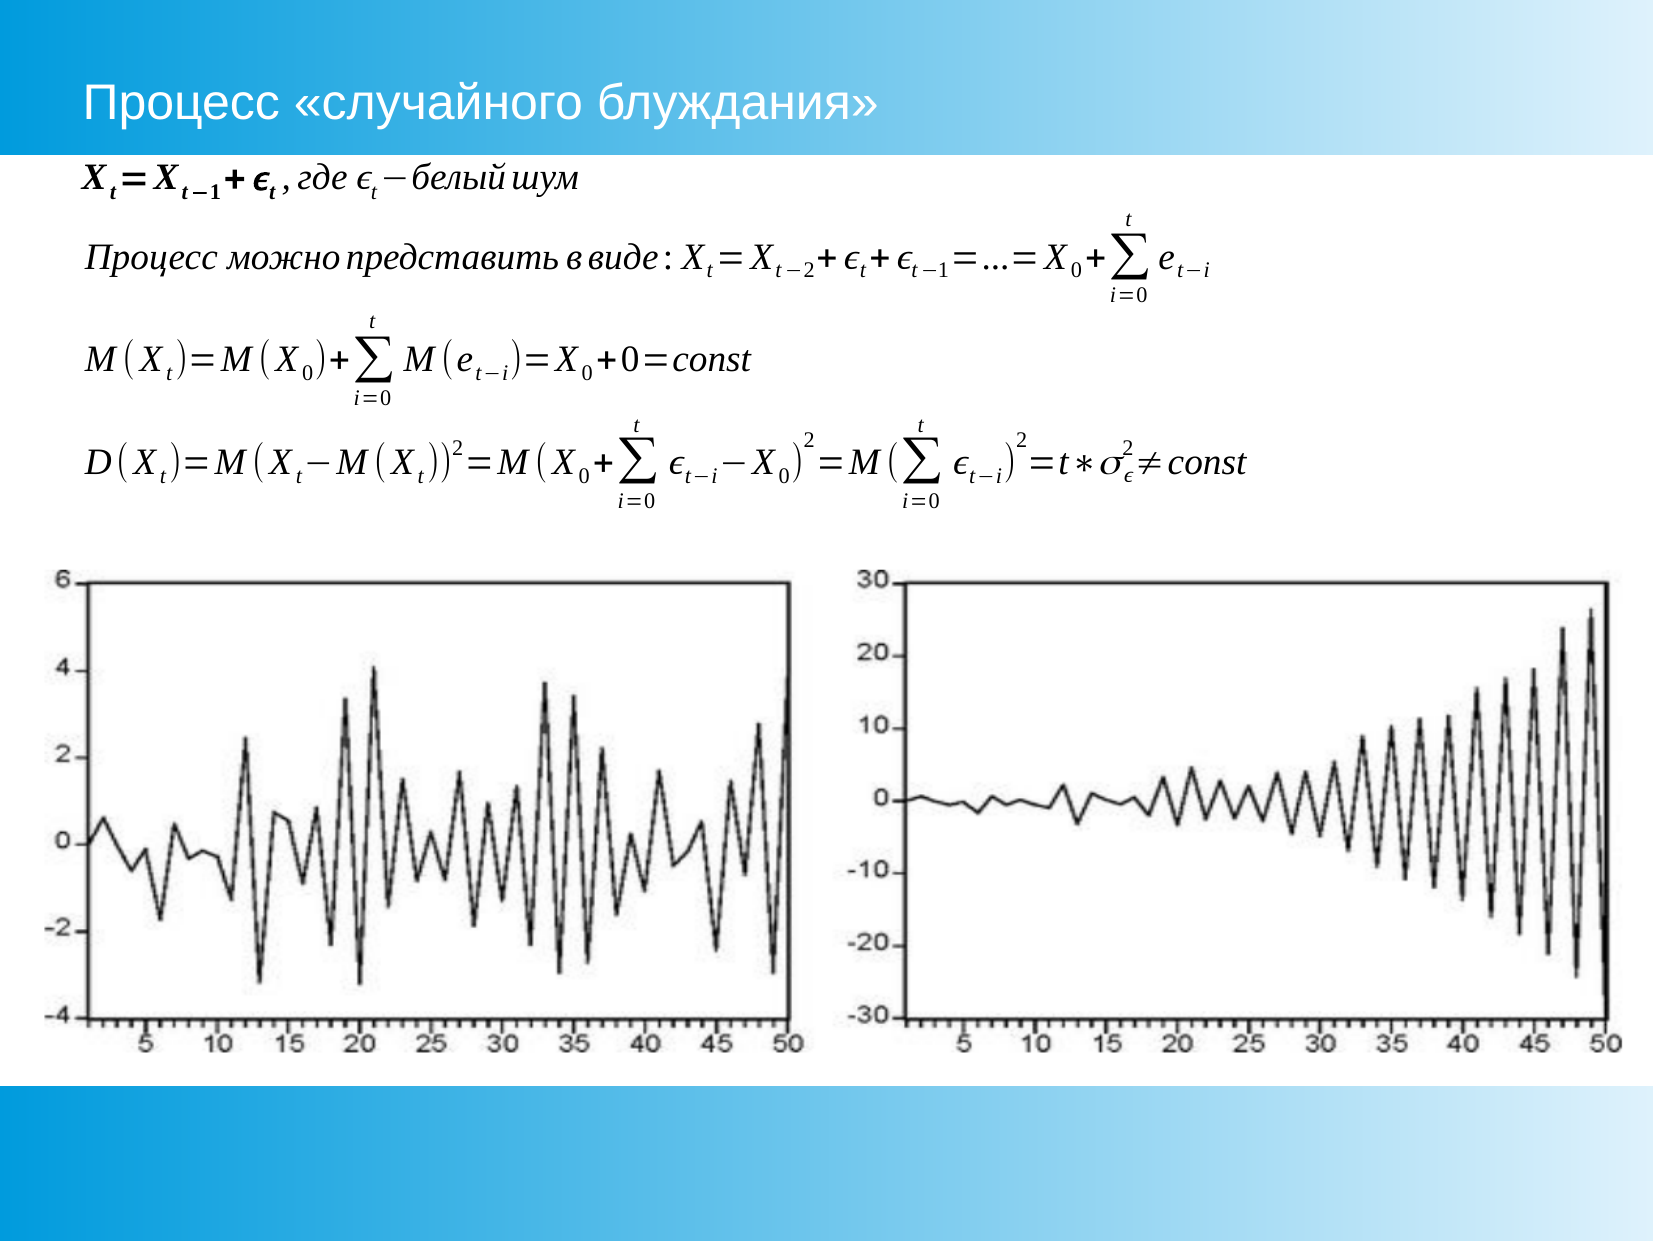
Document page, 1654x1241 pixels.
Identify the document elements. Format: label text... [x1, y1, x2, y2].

chart [72, 157, 1256, 513]
picture [40, 544, 1630, 1063]
title Процесс «случайного блуждания» [82, 49, 1571, 155]
